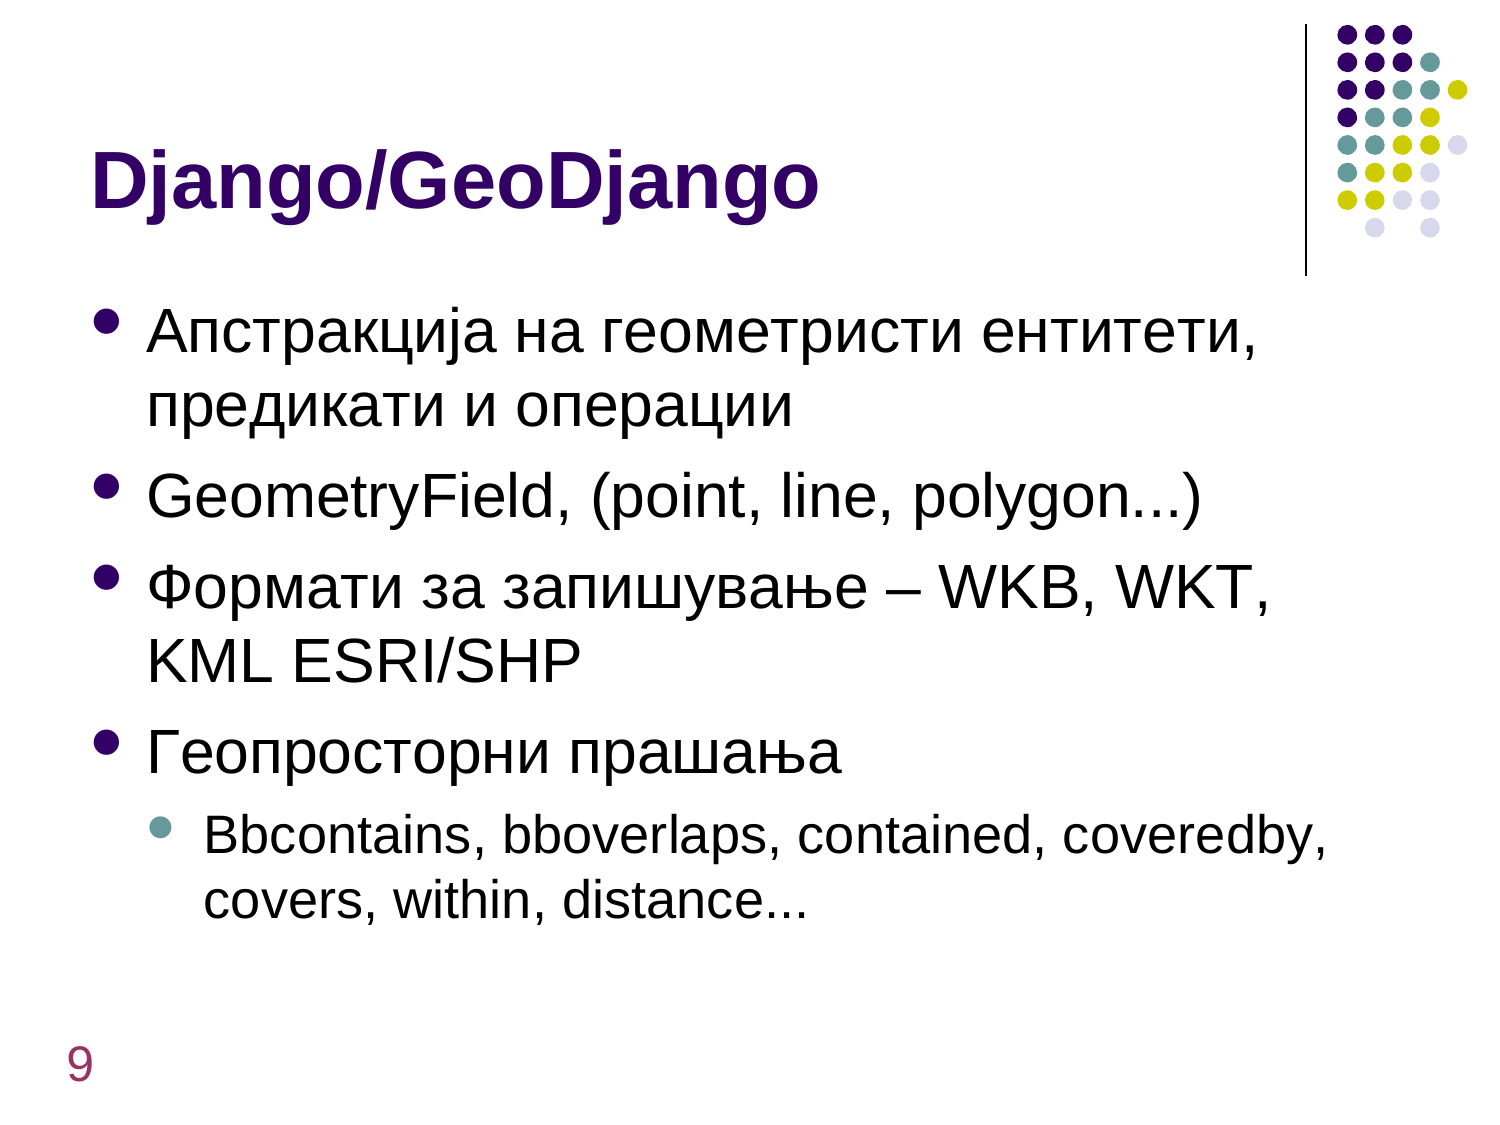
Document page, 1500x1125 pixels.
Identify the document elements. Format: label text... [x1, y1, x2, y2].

list Апстракција на геометристи ентитети, предикати и операции GeometryField, (point, line, polygon...) Формати за запишување – WKB, WKT, KML ESRI/SHP Геопросторни прашања Bbcontains, bboverlaps, contained, coveredby, covers, within, distance... [75, 282, 1426, 1006]
title Django/GeoDjango [74, 20, 1313, 233]
